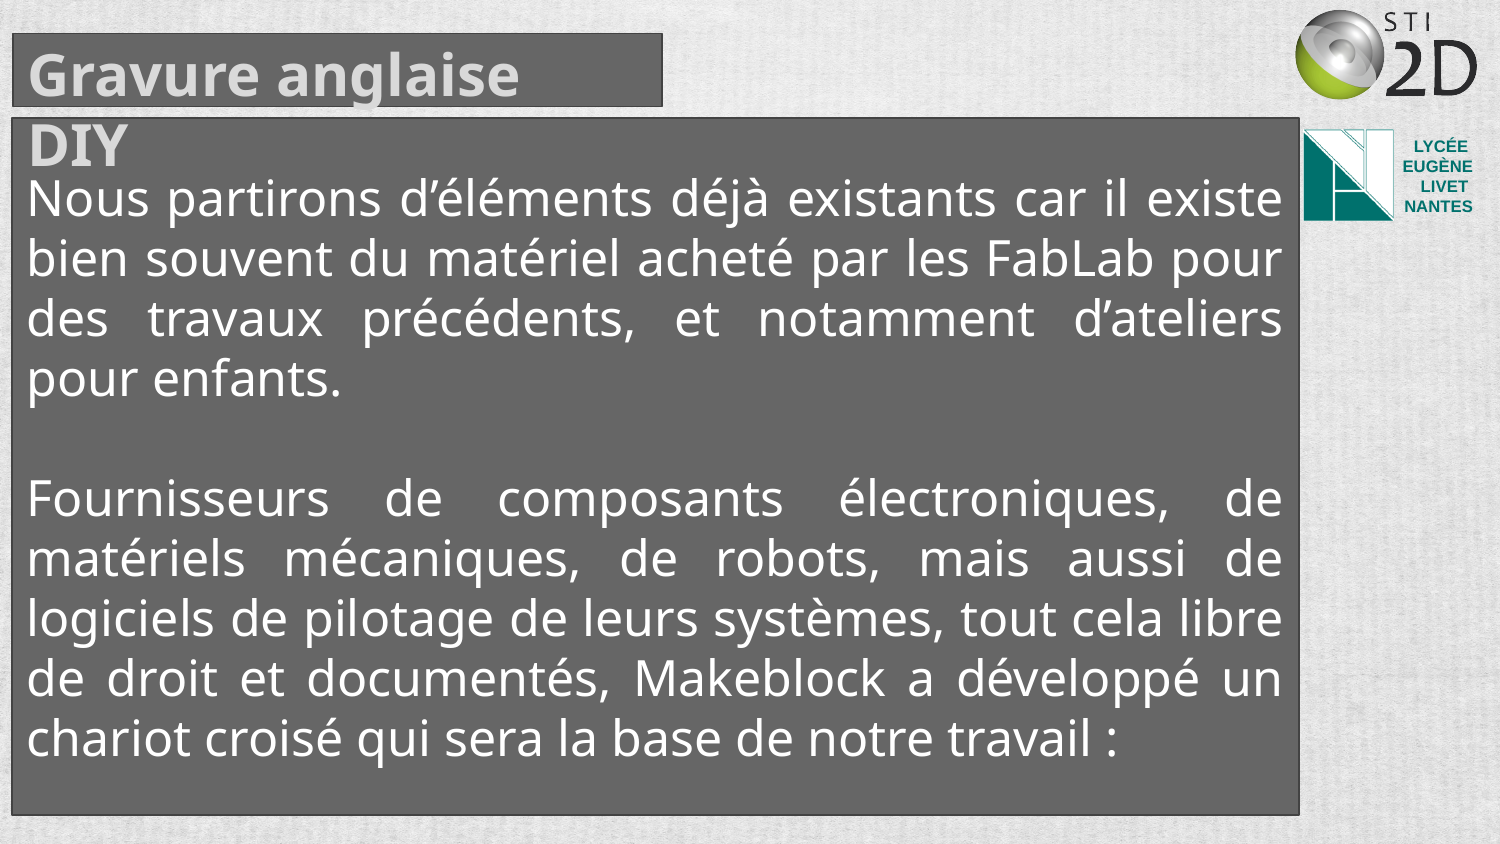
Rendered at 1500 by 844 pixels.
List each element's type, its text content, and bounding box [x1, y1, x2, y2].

text_box Nous partirons d’éléments déjà existants car il existe bien souvent du matériel acheté par les FabLab pour des travaux précédents, et notamment d’ateliers pour enfants. Fournisseurs de composants électroniques, de matériels mécaniques, de robots, mais aussi de logiciels de pilotage de leurs systèmes, tout cela libre de droit et documentés, Makeblock a développé un chariot croisé qui sera la base de notre travail : [11, 118, 1300, 815]
picture [0, 0, 1500, 844]
title Gravure anglaise DIY [12, 23, 615, 130]
text_box [615, 33, 662, 107]
text_box LYCÉE EUGÈNE LIVET NANTES [1311, 120, 1489, 225]
